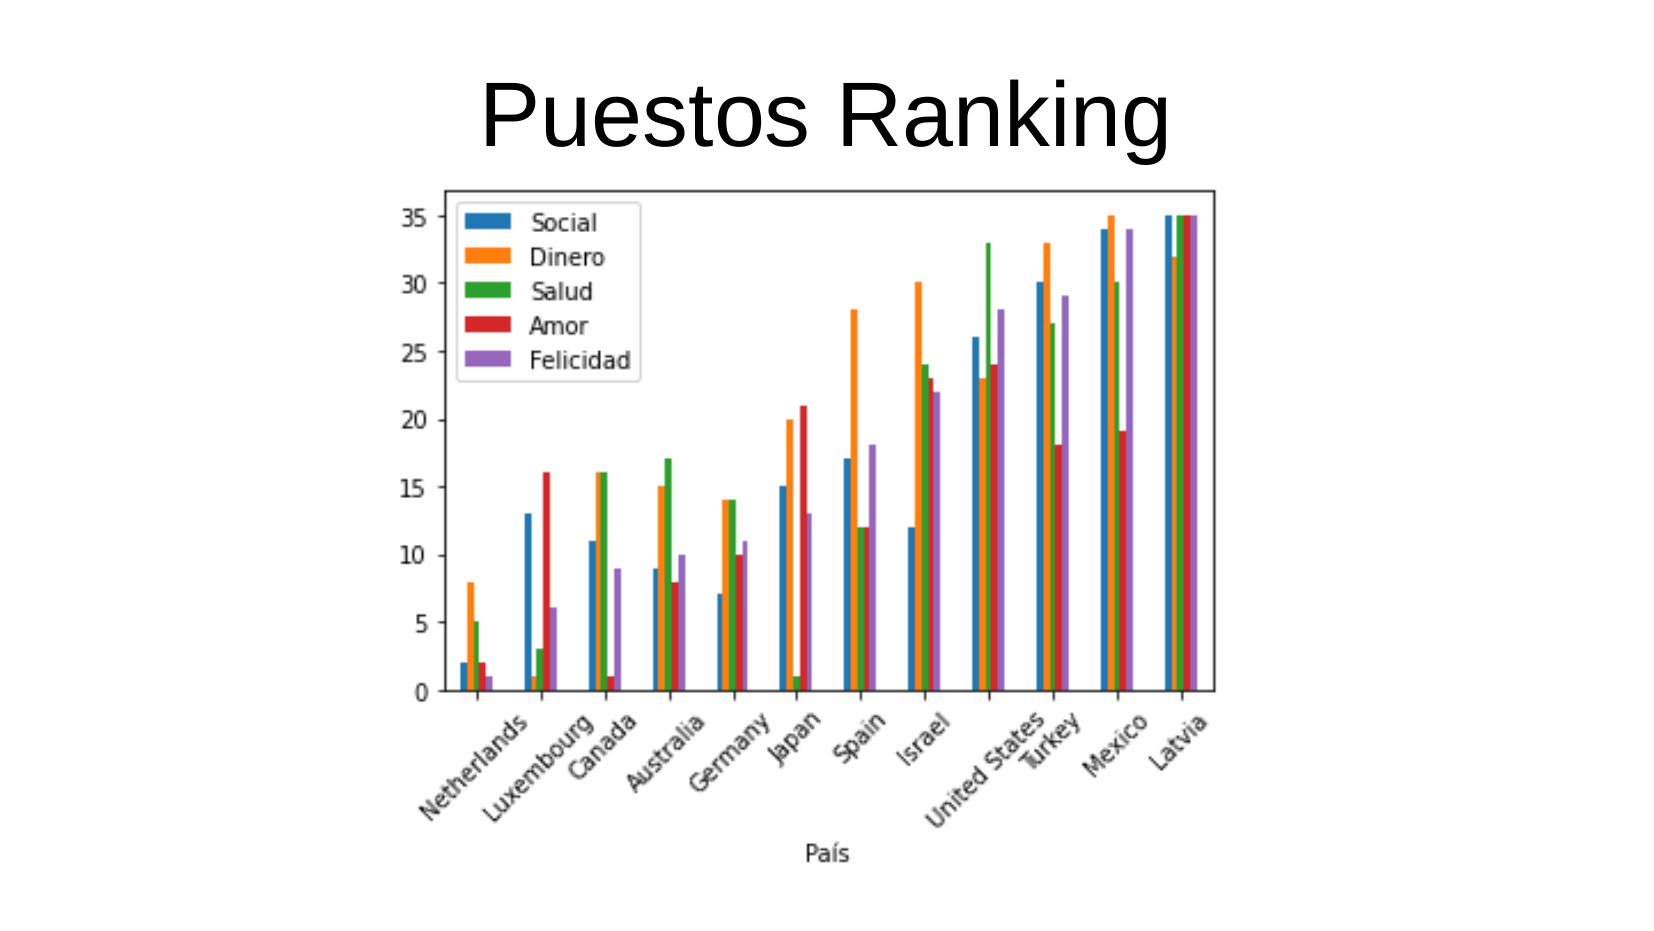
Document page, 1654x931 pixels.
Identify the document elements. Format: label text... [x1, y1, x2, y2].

picture [383, 177, 1230, 881]
title Puestos Ranking [82, 37, 1571, 193]
